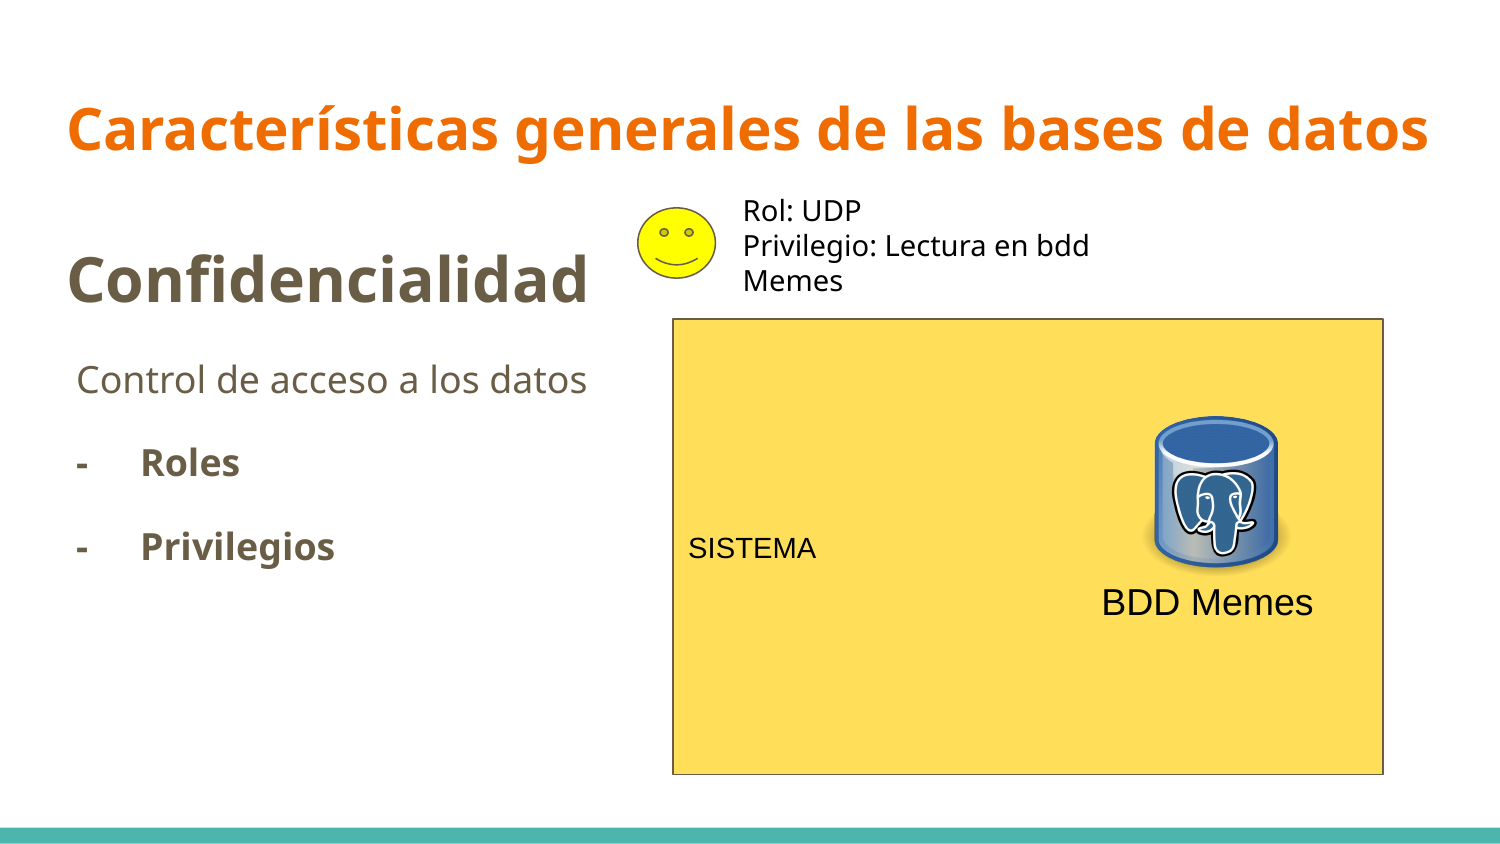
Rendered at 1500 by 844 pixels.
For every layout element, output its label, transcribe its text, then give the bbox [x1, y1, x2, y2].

picture [1133, 413, 1300, 574]
text_box BDD Memes [1086, 574, 1348, 674]
text_box [637, 207, 716, 279]
title Características generales de las bases de datos [51, 72, 1449, 189]
text_box SISTEMA [673, 318, 1384, 775]
list Confidencialidad Control de acceso a los datos - Roles - Privilegios [51, 207, 662, 750]
text_box Rol: UDP Privilegio: Lectura en bdd Memes [727, 177, 1125, 313]
